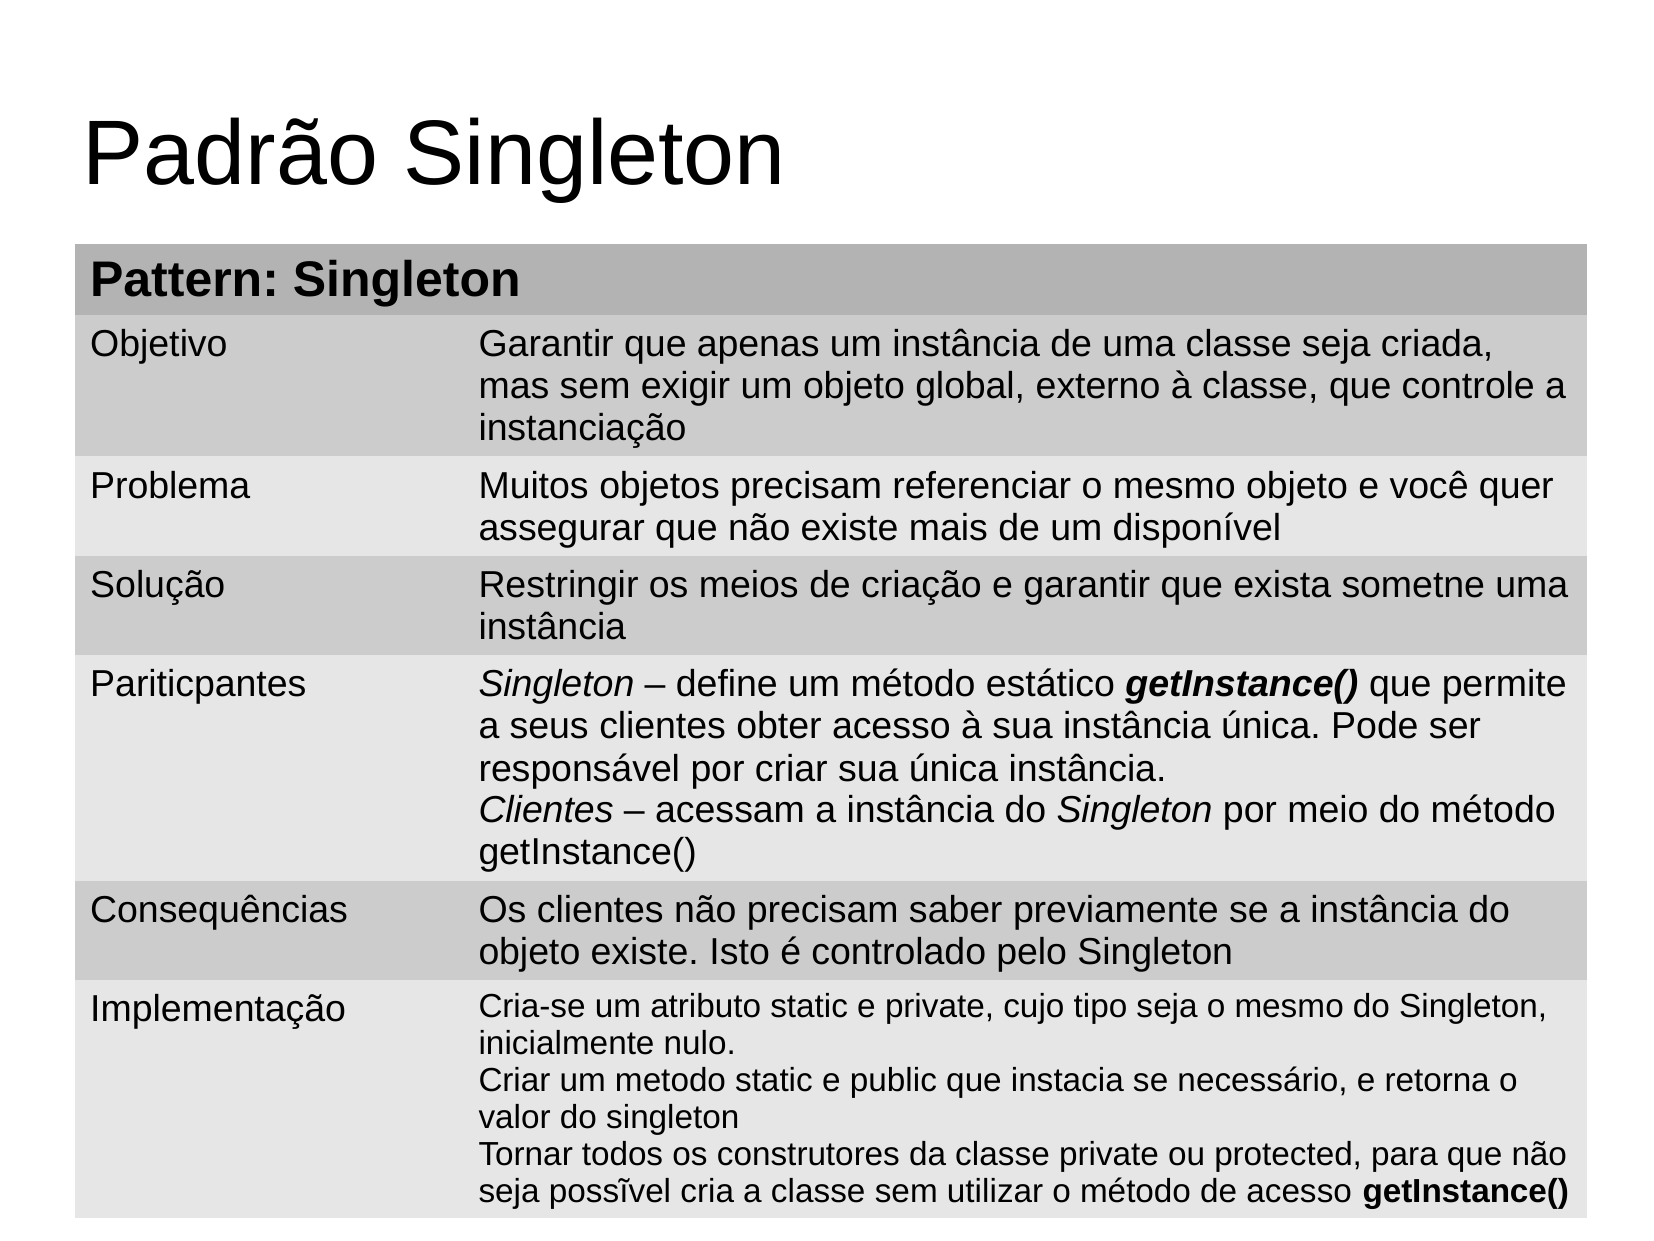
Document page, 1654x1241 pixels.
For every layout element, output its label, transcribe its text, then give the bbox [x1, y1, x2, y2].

table_cell Muitos objetos precisam referenciar o mesmo objeto e você quer assegurar que não existe mais de um disponível [464, 456, 1587, 556]
table_cell Solução [75, 556, 464, 655]
table_cell Implementação [75, 980, 464, 1218]
table_header Pattern: Singleton [75, 244, 1587, 315]
table_cell Os clientes não precisam saber previamente se a instância do objeto existe. Isto é controlado pelo Singleton [464, 881, 1587, 980]
table_cell Pariticpantes [75, 655, 464, 881]
table_cell Consequências [75, 881, 464, 980]
table_cell Cria-se um atributo static e private, cujo tipo seja o mesmo do Singleton, inicialmente nulo. Criar um metodo static e public que instacia se necessário, e retorna o valor do singleton Tornar todos os construtores da classe private ou protected, para que não seja possĩvel cria a classe sem utilizar o método de acesso getInstance() [464, 980, 1587, 1218]
table_cell Objetivo [75, 315, 464, 456]
table_cell Restringir os meios de criação e garantir que exista sometne uma instância [464, 556, 1587, 655]
table_cell Singleton – define um método estático getInstance() que permite a seus clientes obter acesso à sua instância única. Pode ser responsável por criar sua única instância. Clientes – acessam a instância do Singleton por meio do método getInstance() [464, 655, 1587, 881]
table_cell Garantir que apenas um instância de uma classe seja criada, mas sem exigir um objeto global, externo à classe, que controle a instanciação [464, 315, 1587, 456]
table_cell Problema [75, 456, 464, 556]
title Padrão Singleton [82, 49, 1571, 244]
